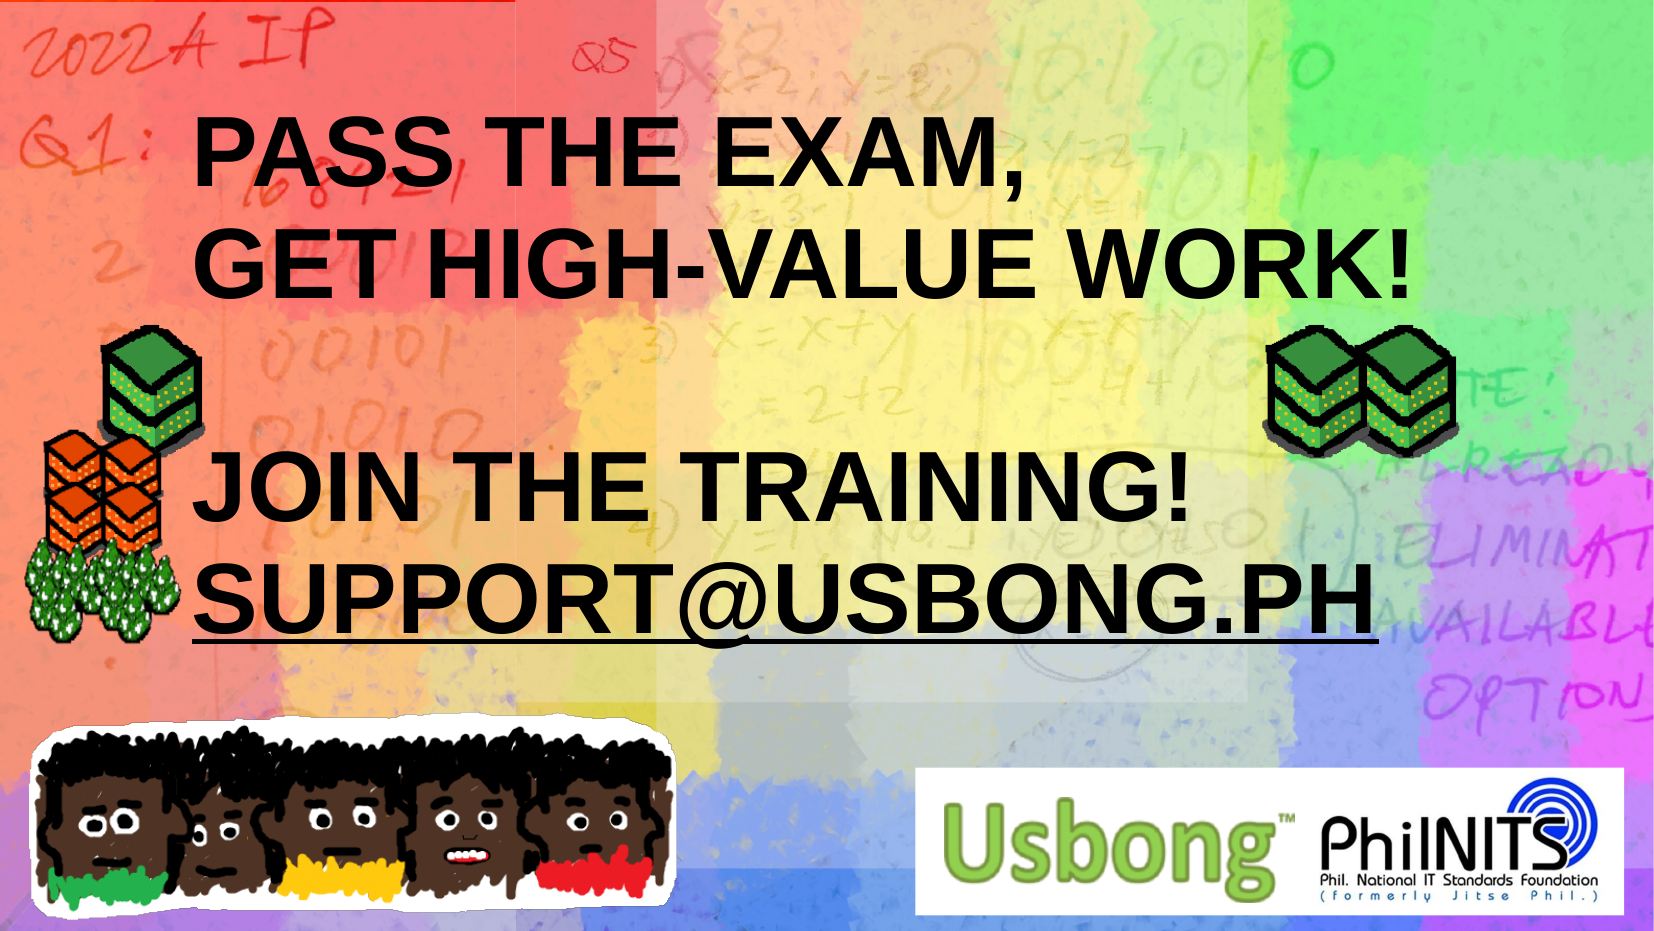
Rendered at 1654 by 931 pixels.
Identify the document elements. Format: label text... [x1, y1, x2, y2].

text_box PASS THE EXAM, GET HIGH-VALUE WORK! JOIN THE TRAINING! SUPPORT@USBONG.PH [177, 88, 1506, 709]
text_box [915, 767, 1625, 916]
picture [0, 0, 1654, 931]
